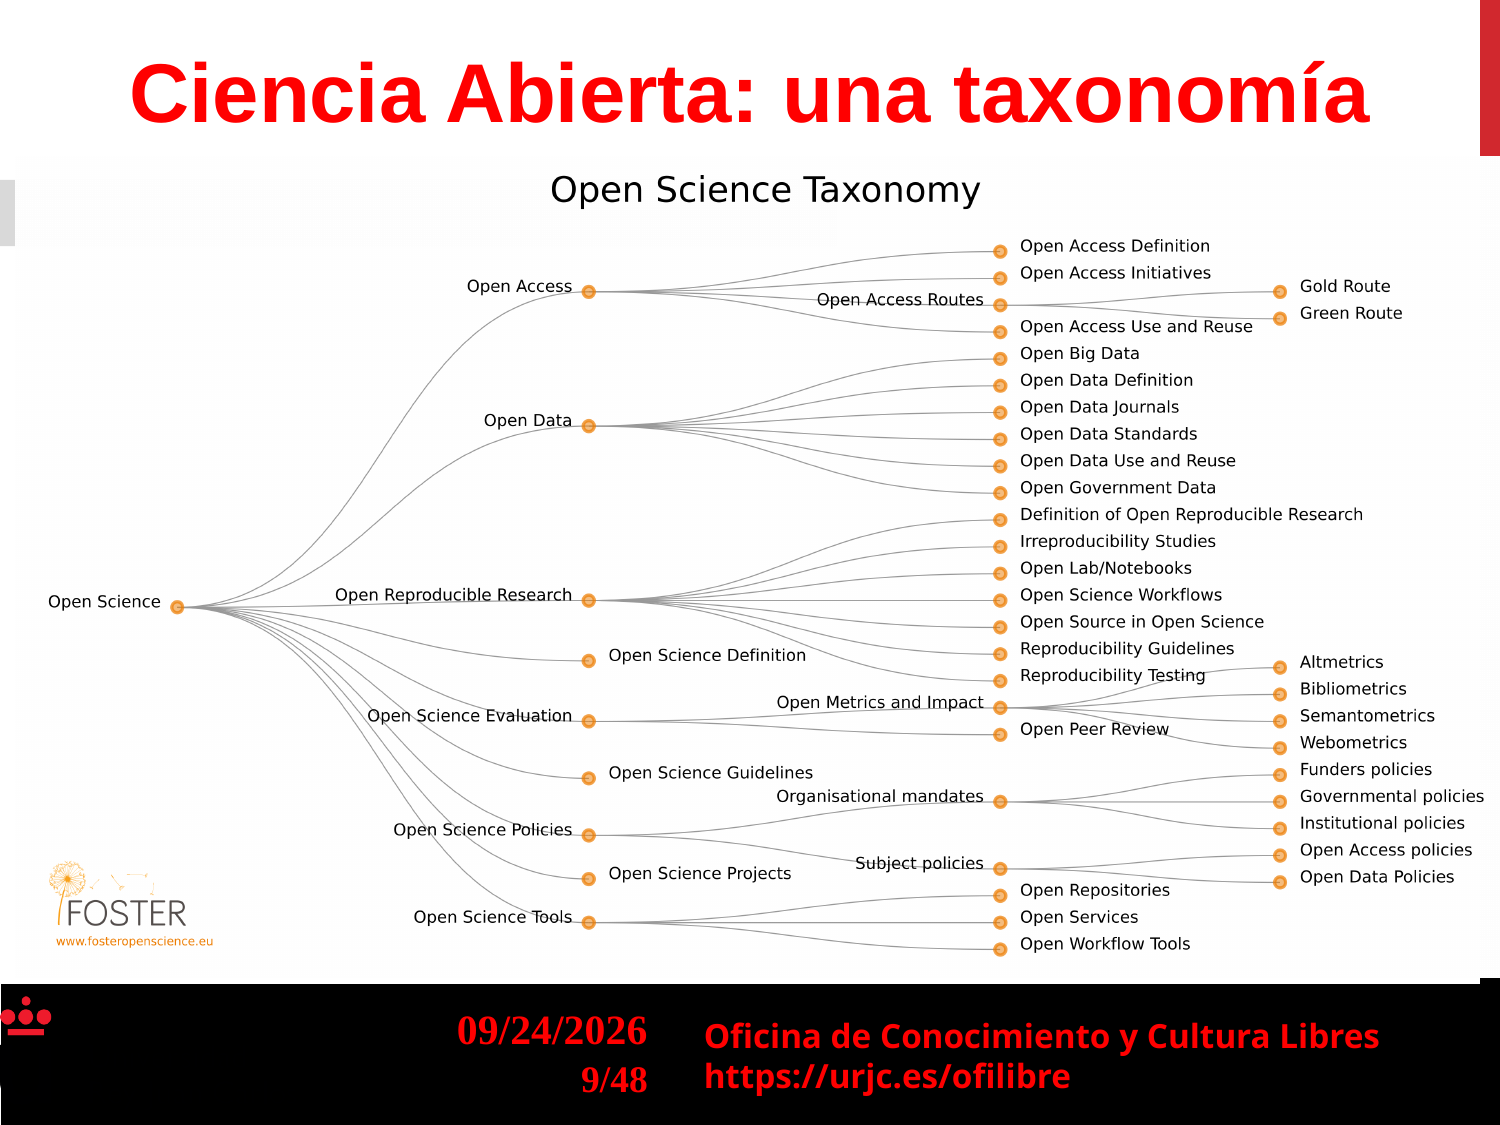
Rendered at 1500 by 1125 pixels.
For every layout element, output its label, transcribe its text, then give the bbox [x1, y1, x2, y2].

title Ciencia Abierta: una taxonomía [75, 15, 1425, 156]
picture [15, 156, 1500, 978]
